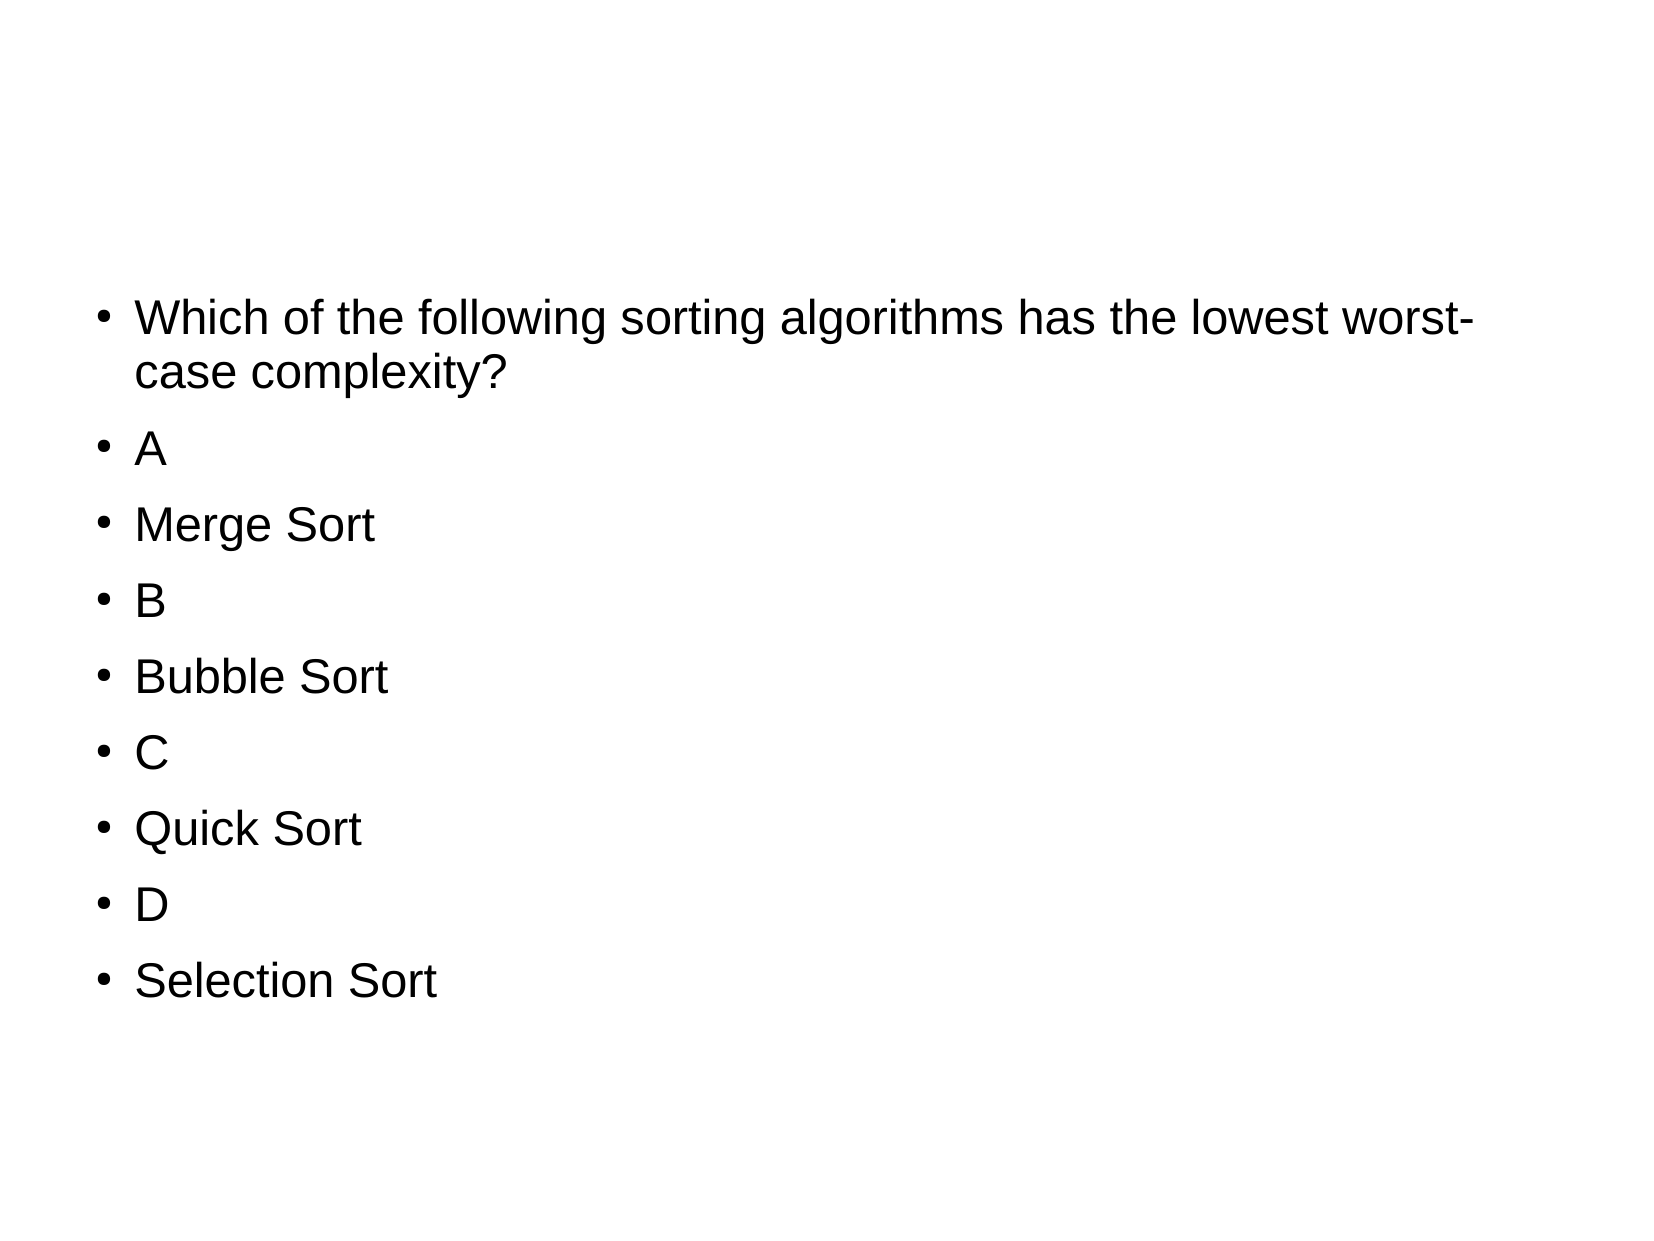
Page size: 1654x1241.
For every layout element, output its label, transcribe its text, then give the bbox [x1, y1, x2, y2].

list Which of the following sorting algorithms has the lowest worst-case complexity? A Merge Sort B Bubble Sort C Quick Sort D Selection Sort [82, 290, 1571, 1010]
